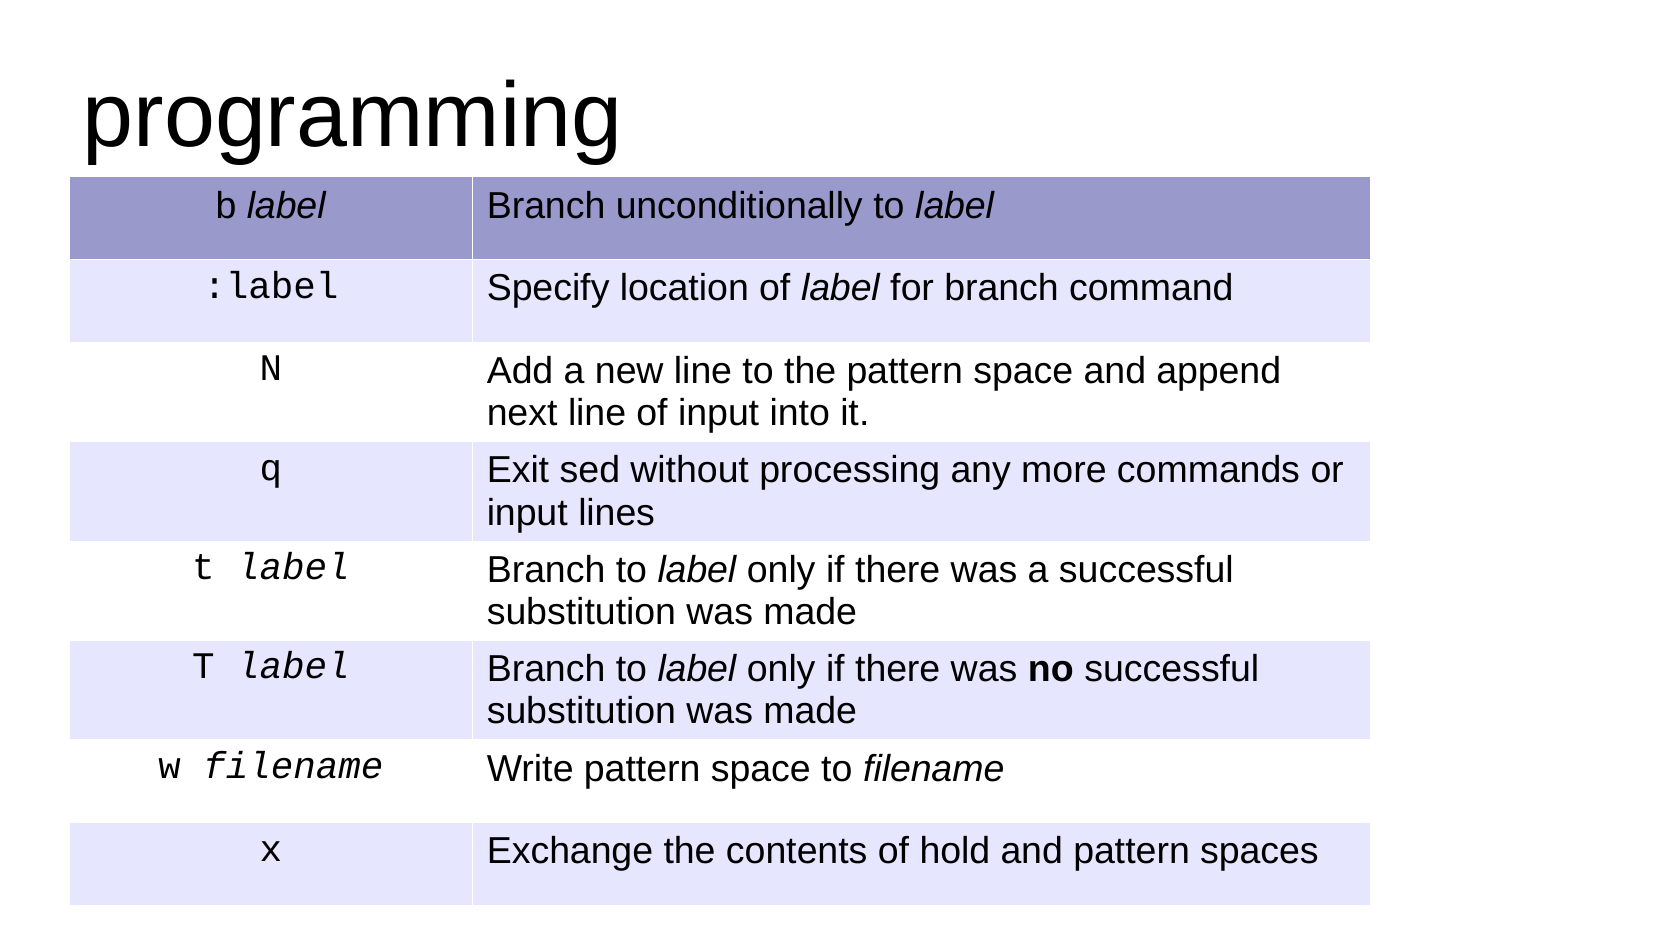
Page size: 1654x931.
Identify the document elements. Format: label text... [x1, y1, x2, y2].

title programming [82, 37, 1571, 193]
table_cell Exchange the contents of hold and pattern spaces [473, 823, 1370, 905]
table_header Branch unconditionally to label [473, 177, 1370, 259]
table_cell T label [70, 641, 472, 739]
table_cell Write pattern space to filename [473, 740, 1370, 822]
table_cell x [70, 823, 472, 905]
table_cell Add a new line to the pattern space and append next line of input into it. [473, 343, 1370, 441]
table_cell Branch to label only if there was a successful substitution was made [473, 542, 1370, 640]
table_cell :label [70, 260, 472, 342]
table_cell w filename [70, 740, 472, 822]
table_cell N [70, 343, 472, 441]
table_cell q [70, 442, 472, 541]
table_cell Exit sed without processing any more commands or input lines [473, 442, 1370, 541]
table_cell t label [70, 542, 472, 640]
table_cell Branch to label only if there was no successful substitution was made [473, 641, 1370, 739]
table_header b label [70, 177, 472, 259]
table_cell Specify location of label for branch command [473, 260, 1370, 342]
